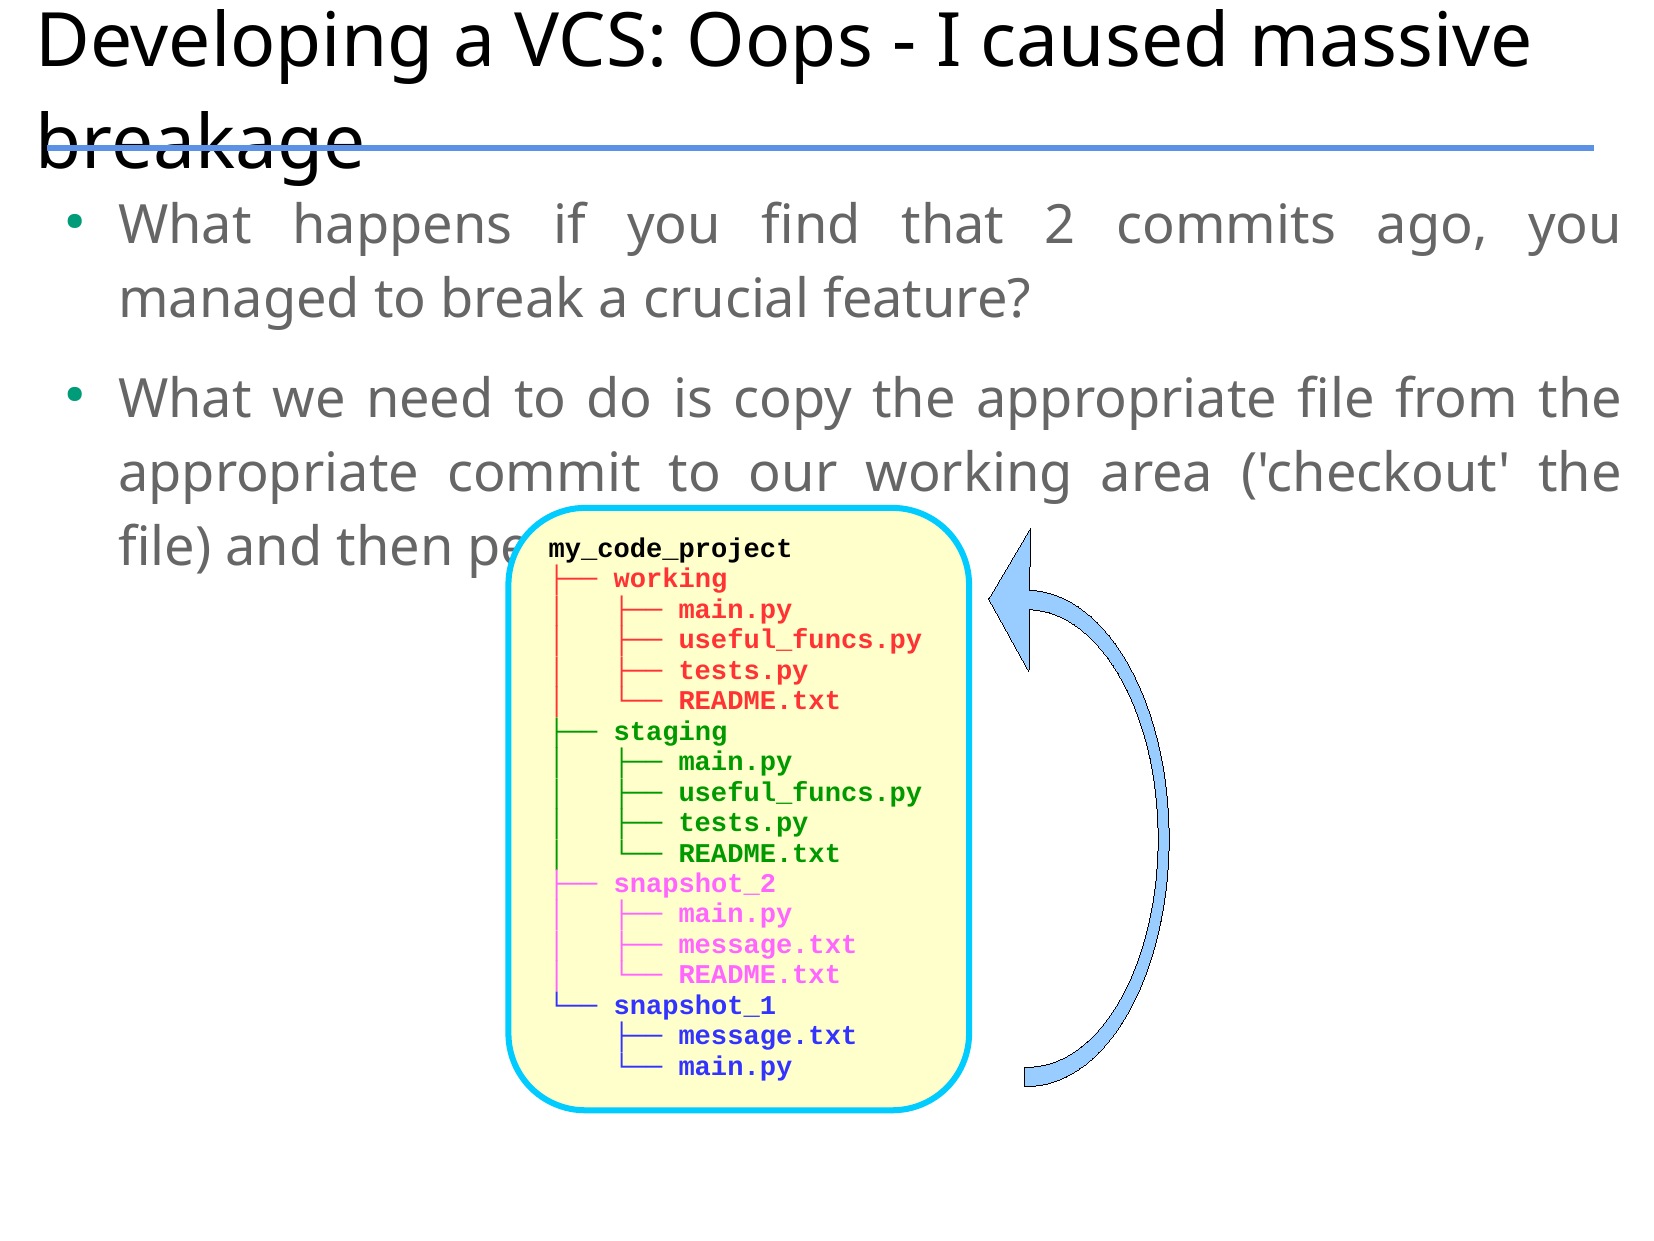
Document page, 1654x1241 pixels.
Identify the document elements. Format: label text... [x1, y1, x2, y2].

text_box [988, 528, 1170, 1087]
list What happens if you find that 2 commits ago, you managed to break a crucial feature? What we need to do is copy the appropriate file from the appropriate commit to our working area ('checkout' the file) and then perform a commit [47, 185, 1625, 1174]
text_box my_code_project ├── working │ ├── main.py │ ├── useful_funcs.py │ ├── tests.py │ └── README.txt ├── staging │ ├── main.py │ ├── useful_funcs.py │ ├── tests.py │ └── README.txt ├── snapshot_2 │ ├── main.py │ ├── message.txt │ └── README.txt └── snapshot_1 ├── message.txt └── main.py [508, 507, 970, 1111]
title Developing a VCS: Oops - I caused massive breakage [35, 4, 1583, 173]
